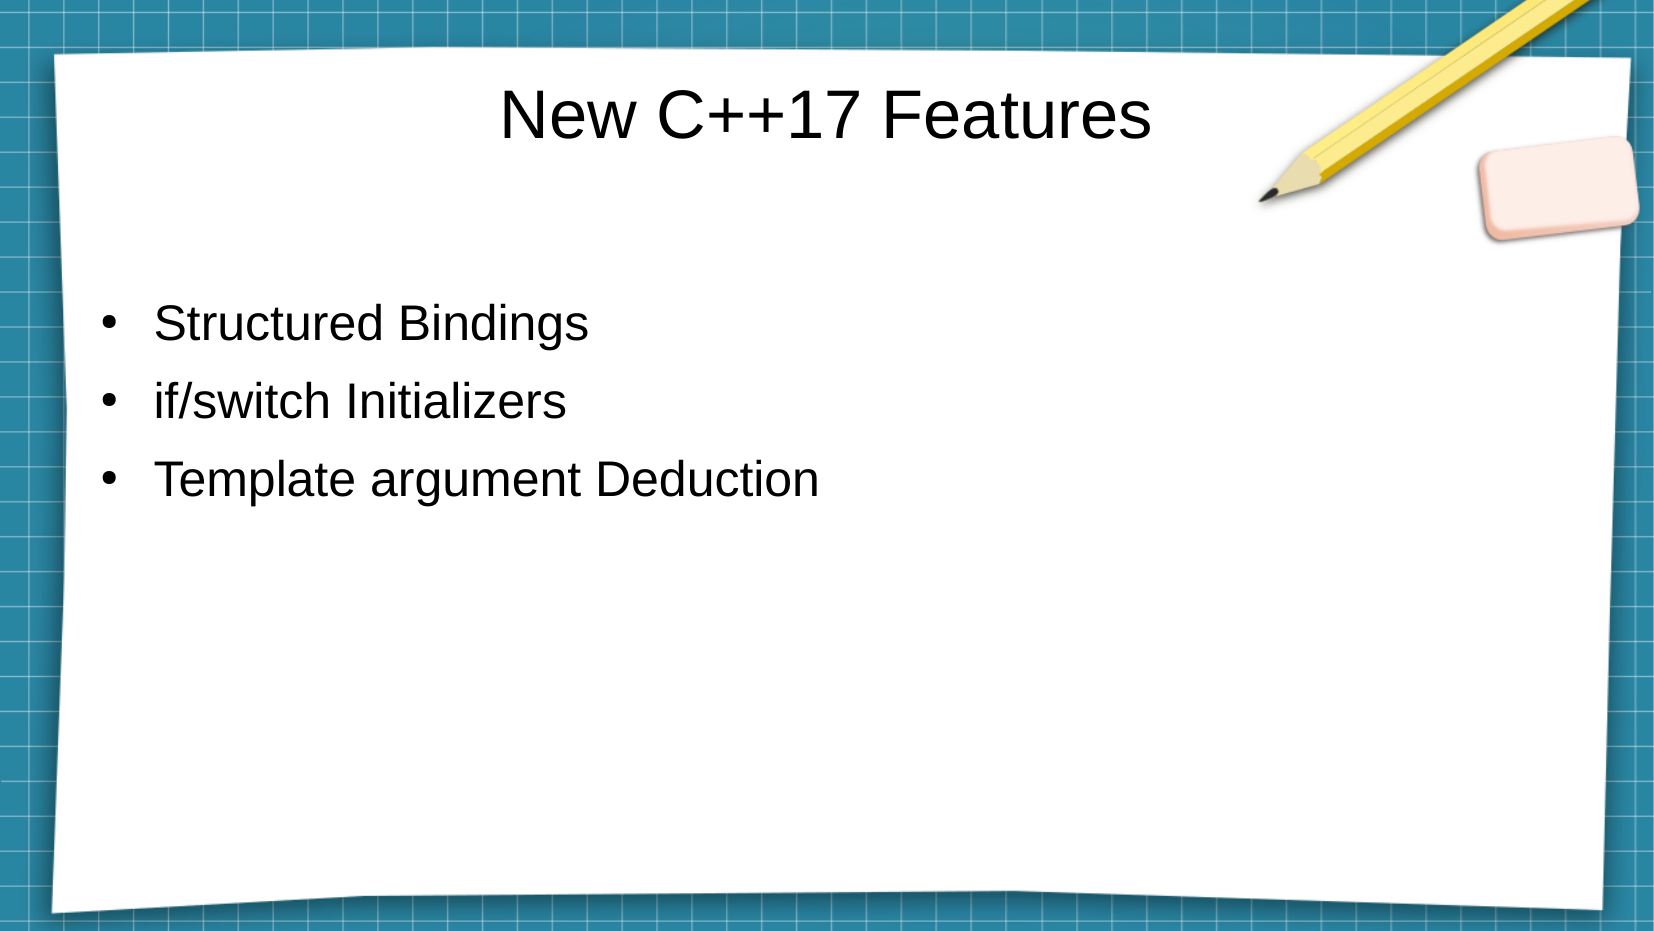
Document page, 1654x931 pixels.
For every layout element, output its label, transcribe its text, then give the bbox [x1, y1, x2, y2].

picture [0, 0, 1654, 931]
list Structured Bindings if/switch Initializers Template argument Deduction [82, 217, 1571, 758]
title New C++17 Features [82, 37, 1571, 193]
